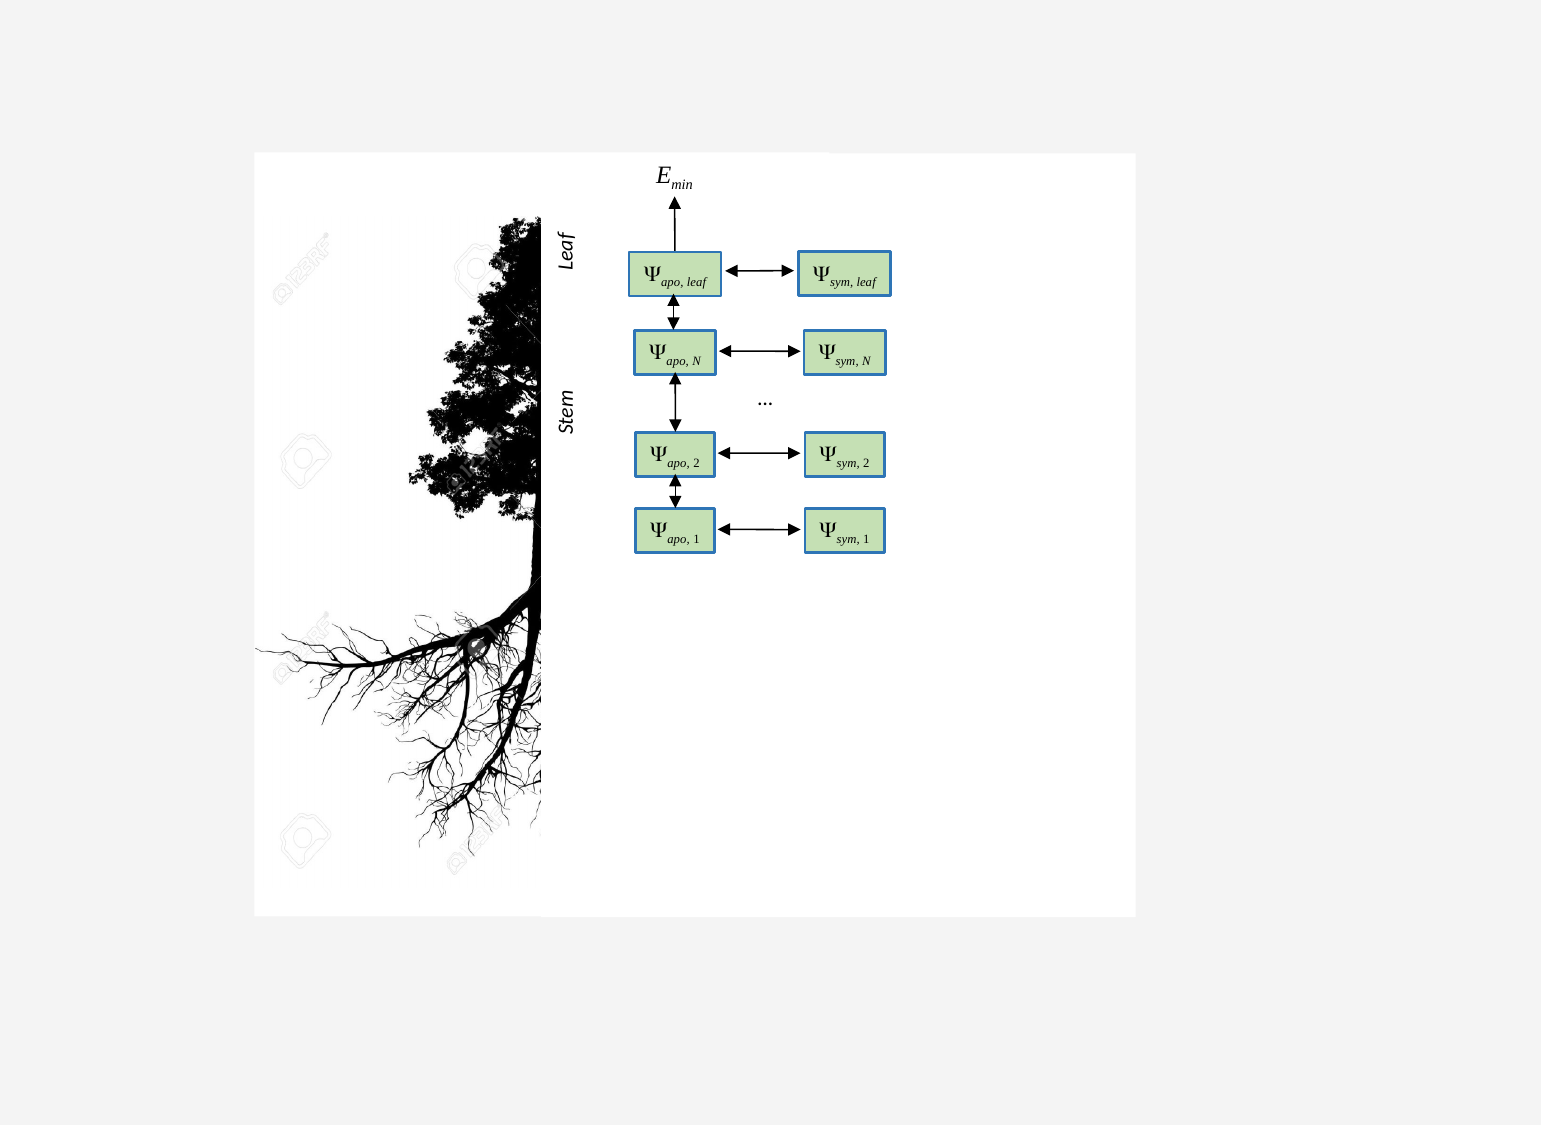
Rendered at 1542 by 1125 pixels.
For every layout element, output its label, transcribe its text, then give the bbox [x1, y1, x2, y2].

text_box sym, N [803, 330, 886, 375]
text_box apo, leaf [629, 251, 721, 296]
text_box Leaf [543, 193, 585, 311]
text_box Stem [543, 372, 585, 452]
text_box … [743, 376, 784, 417]
text_box Emin [641, 150, 708, 200]
text_box [254, 152, 1136, 918]
text_box sym, leaf [798, 251, 891, 296]
text_box sym, 1 [804, 508, 885, 553]
text_box apo, N [634, 330, 716, 375]
text_box apo, 1 [635, 508, 715, 553]
text_box sym, 2 [804, 432, 885, 477]
picture [255, 216, 541, 889]
text_box apo, 2 [635, 432, 715, 477]
